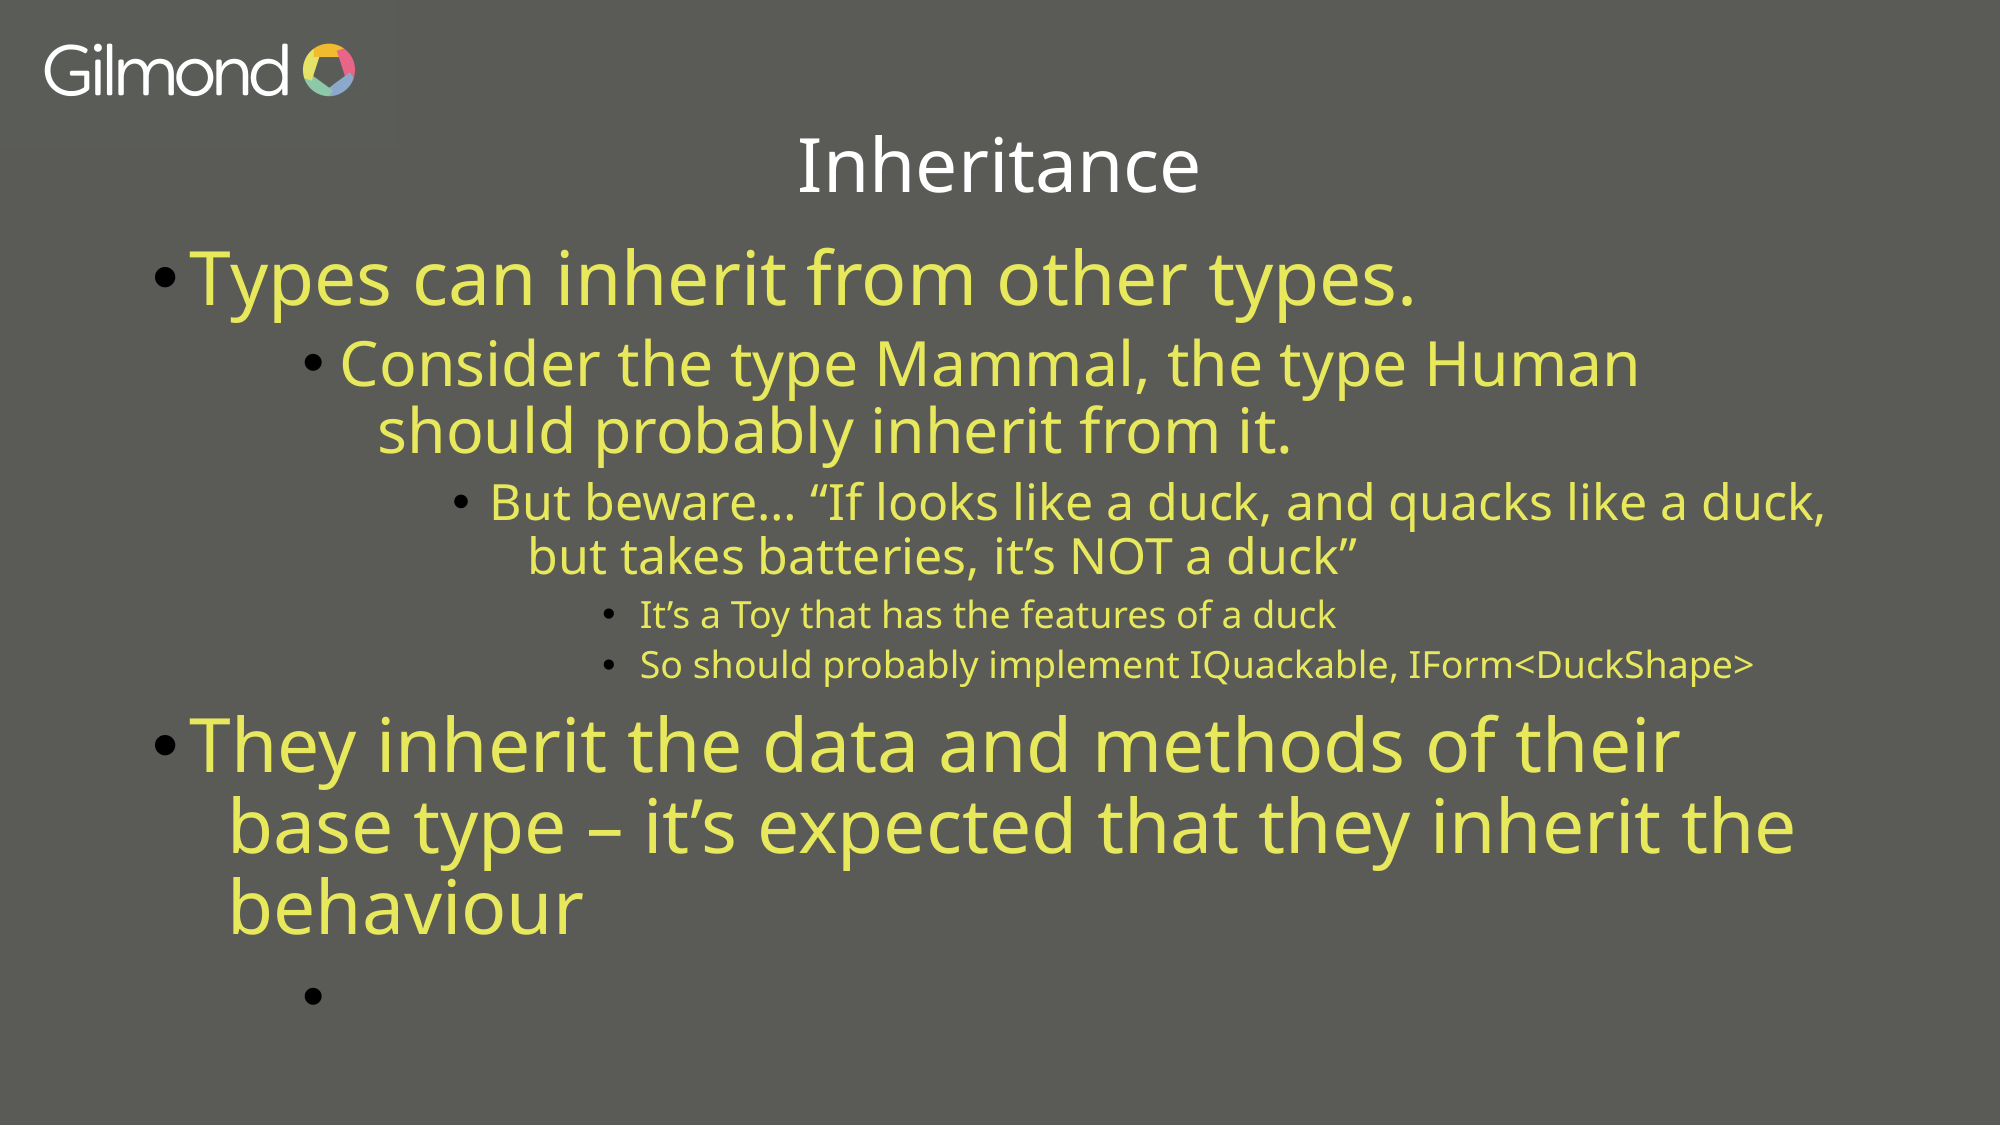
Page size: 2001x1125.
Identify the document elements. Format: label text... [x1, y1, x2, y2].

title Inheritance [137, 59, 1863, 233]
list Types can inherit from other types. Consider the type Mammal, the type Human should probably inherit from it. But beware… “If looks like a duck, and quacks like a duck, but takes batteries, it’s NOT a duck” It’s a Toy that has the features of a duck So should probably implement IQuackable, IForm<DuckShape> They inherit the data and methods of their base type – it’s expected that they inherit the behaviour [137, 233, 1863, 1053]
picture [0, 0, 399, 149]
